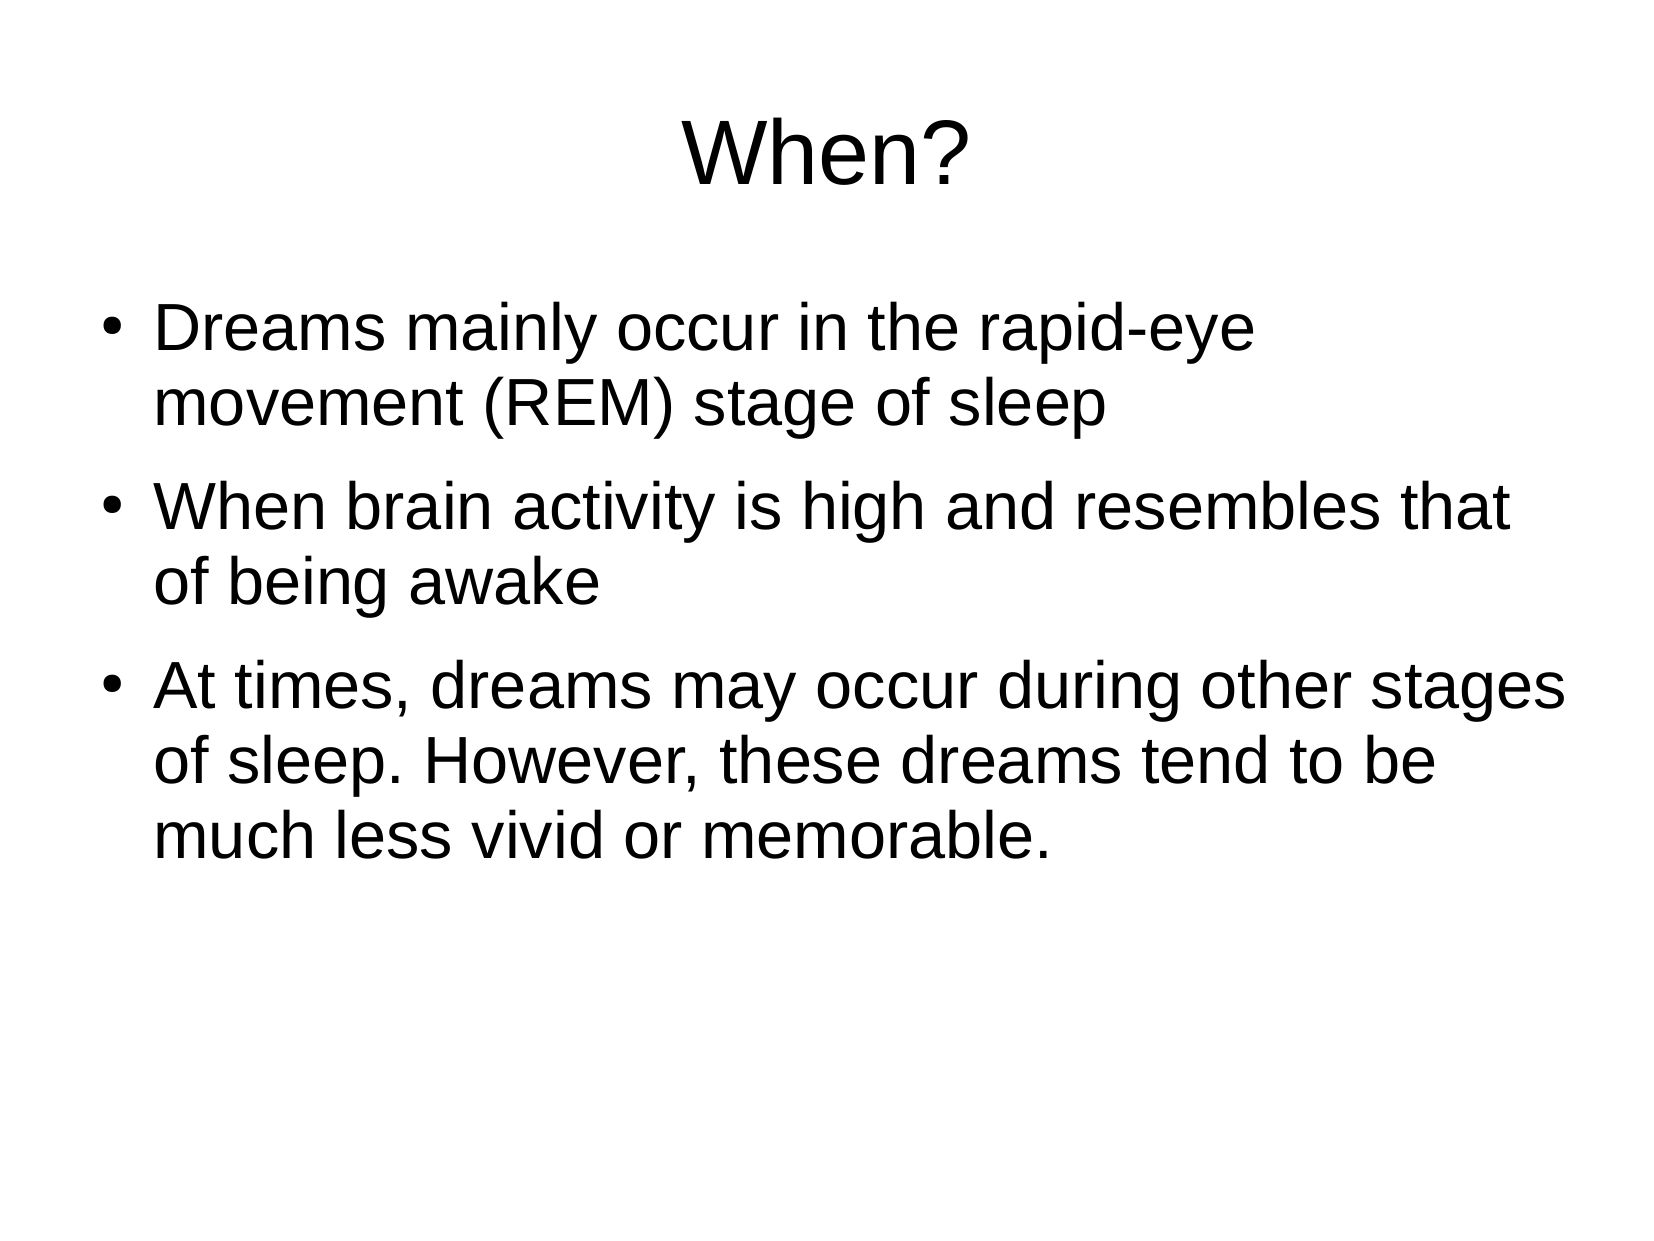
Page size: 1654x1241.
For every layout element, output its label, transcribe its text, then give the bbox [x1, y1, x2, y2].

title When? [82, 49, 1571, 257]
list Dreams mainly occur in the rapid-eye movement (REM) stage of sleep When brain activity is high and resembles that of being awake At times, dreams may occur during other stages of sleep. However, these dreams tend to be much less vivid or memorable. [82, 290, 1571, 1010]
